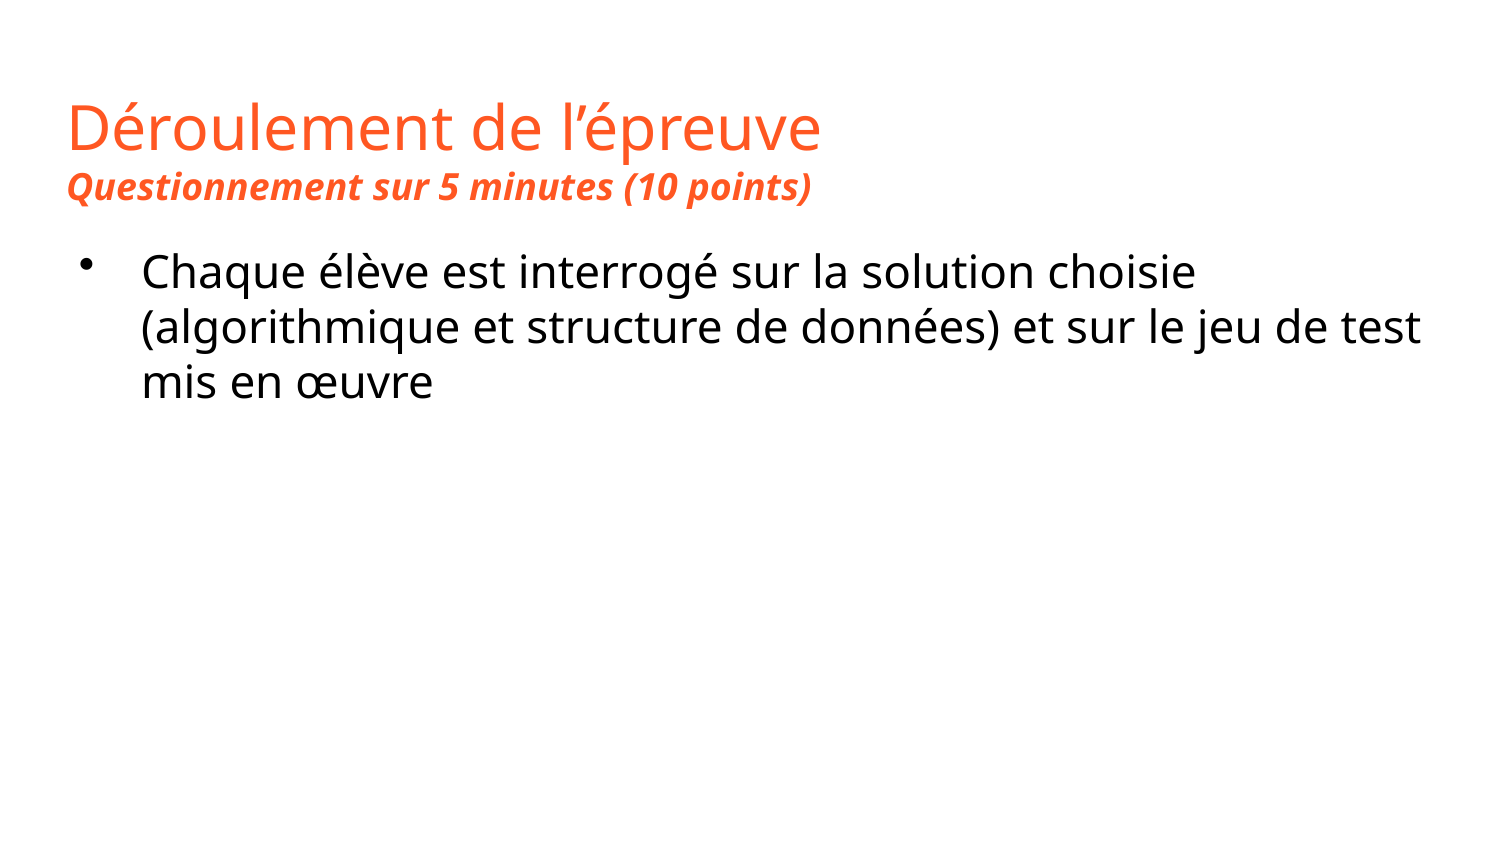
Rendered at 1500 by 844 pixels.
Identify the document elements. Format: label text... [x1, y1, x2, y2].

list Chaque élève est interrogé sur la solution choisie (algorithmique et structure de données) et sur le jeu de test mis en œuvre [51, 227, 1449, 778]
title Déroulement de l’épreuve Questionnement sur 5 minutes (10 points) [51, 72, 1449, 167]
